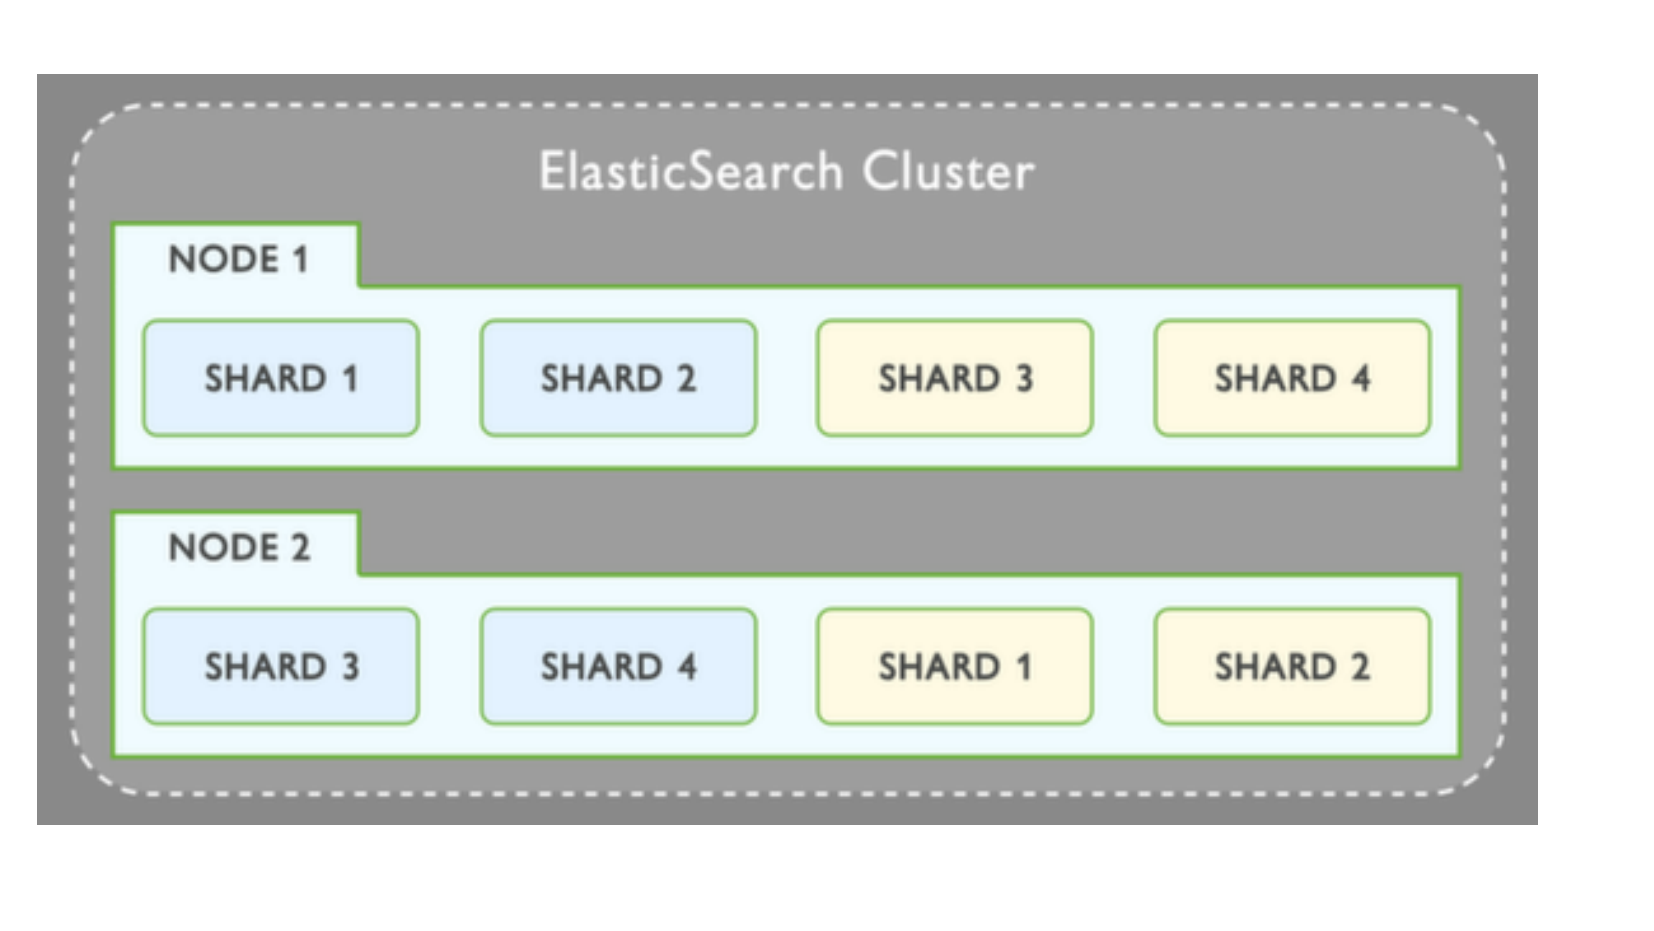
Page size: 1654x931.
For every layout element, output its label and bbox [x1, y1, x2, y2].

picture [37, 74, 1538, 826]
